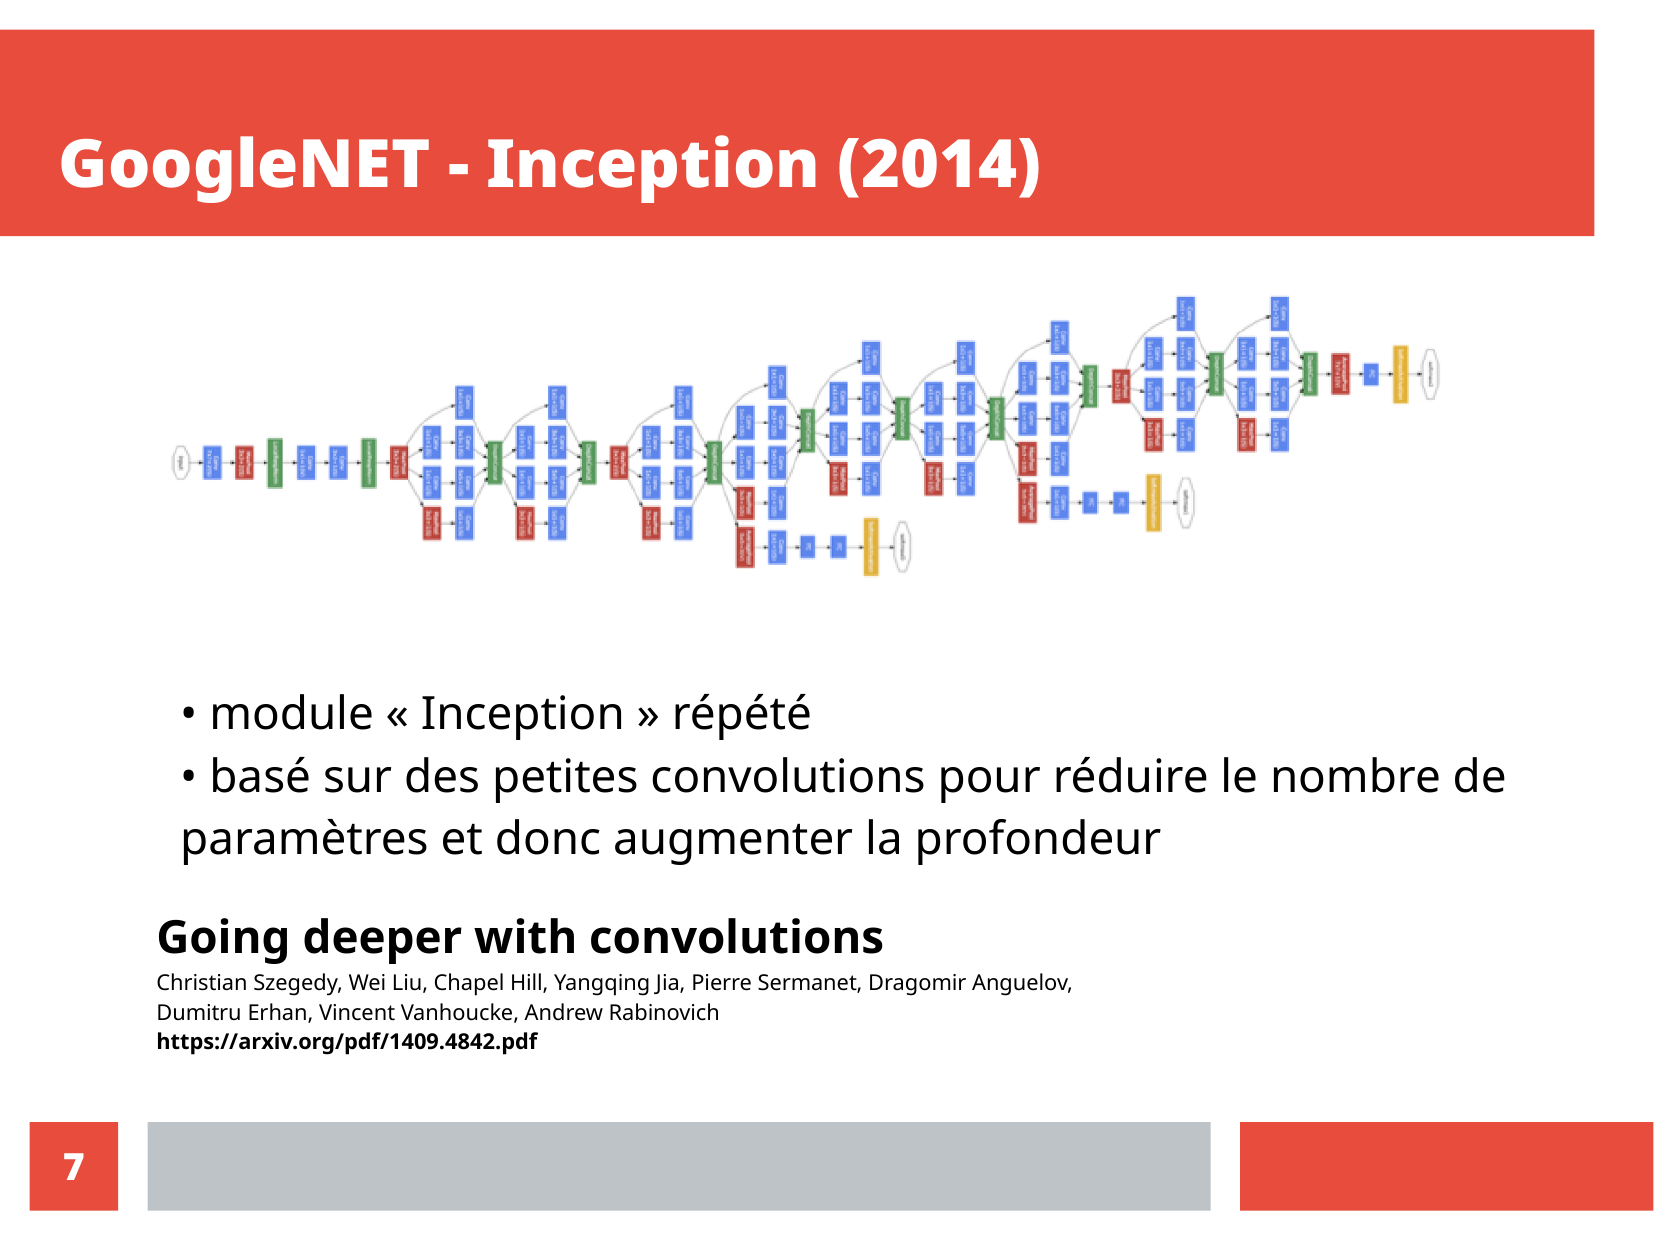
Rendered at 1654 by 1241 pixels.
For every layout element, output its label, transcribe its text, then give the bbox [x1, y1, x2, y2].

text_box • module « Inception » répété • basé sur des petites convolutions pour réduire le nombre de paramètres et donc augmenter la profondeur [165, 673, 1524, 863]
picture [141, 259, 1466, 615]
title GoogleNET - Inception (2014) [59, 59, 1595, 207]
text_box Going deeper with convolutions Christian Szegedy, Wei Liu, Chapel Hill, Yangqing Jia, Pierre Sermanet, Dragomir Anguelov, Dumitru Erhan, Vincent Vanhoucke, Andrew Rabinovich https://arxiv.org/pdf/1409.4842.pdf [141, 897, 1158, 1043]
